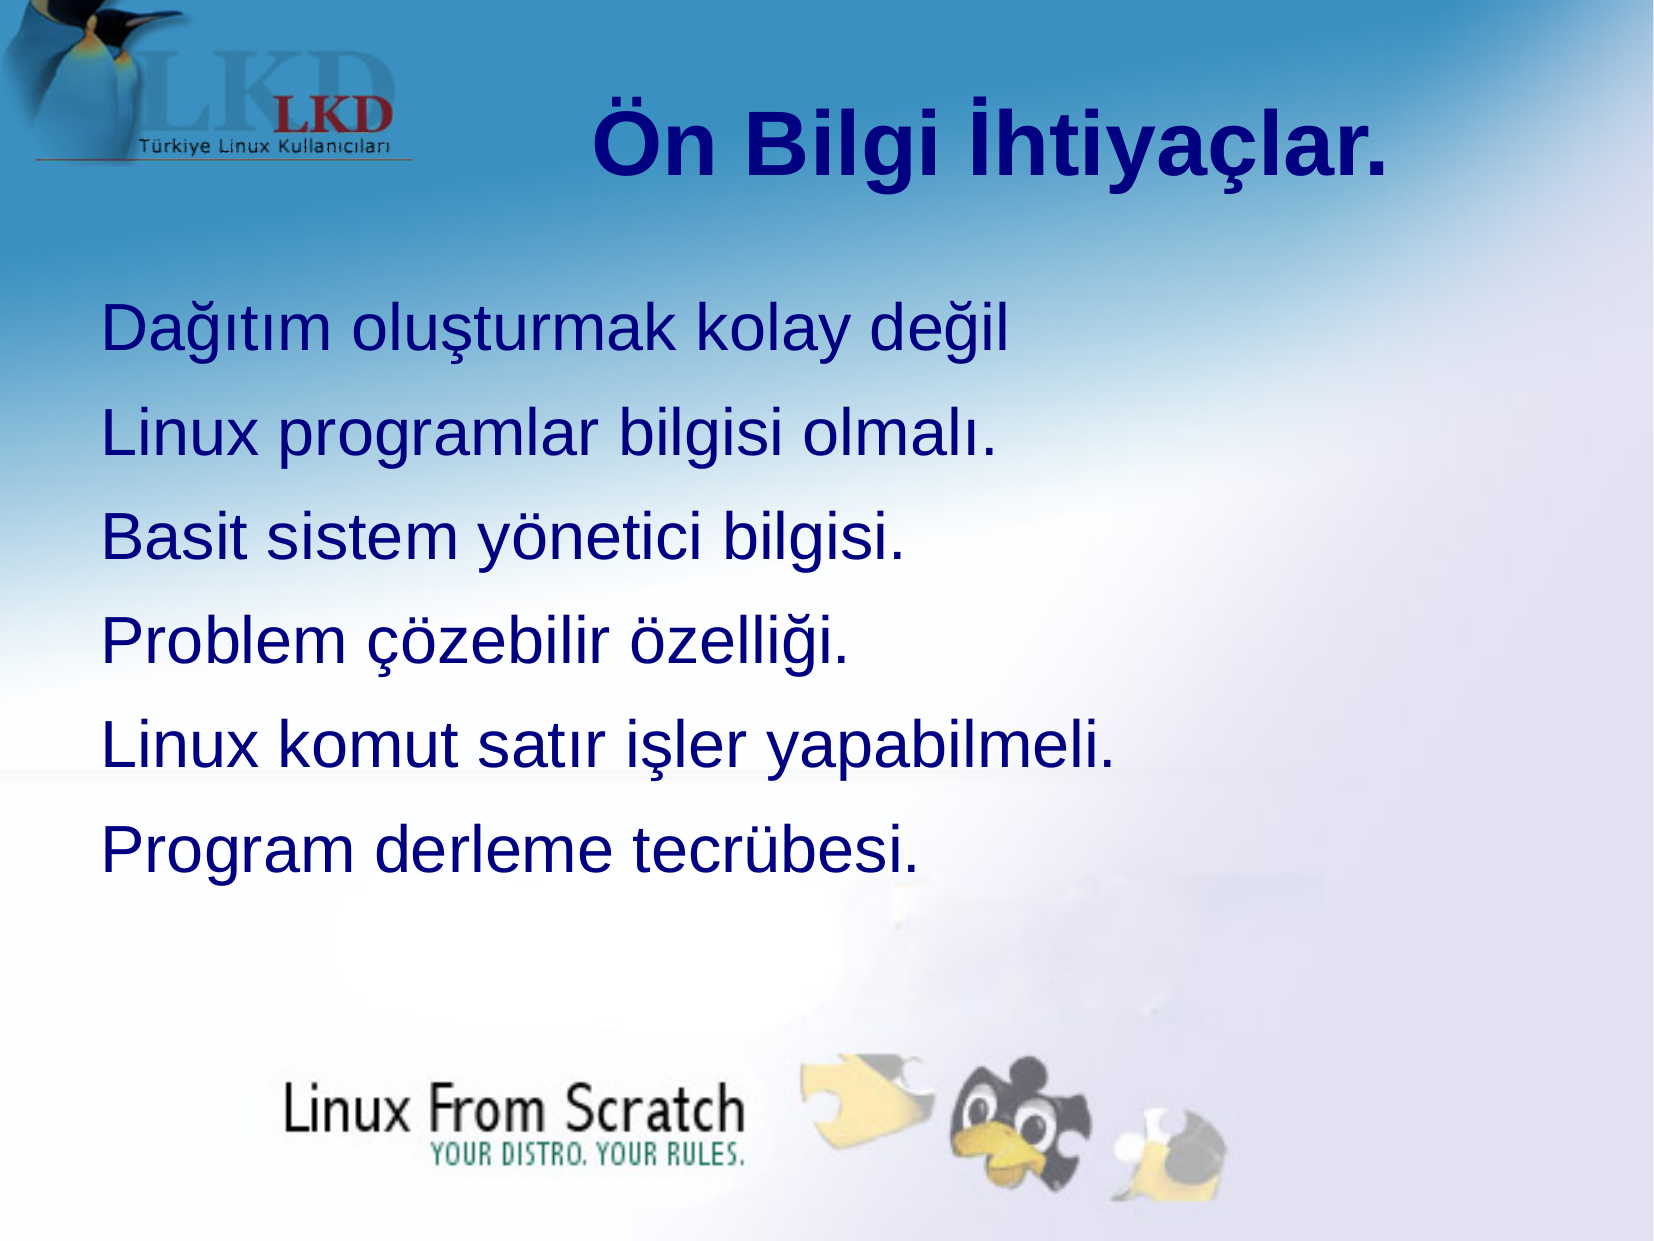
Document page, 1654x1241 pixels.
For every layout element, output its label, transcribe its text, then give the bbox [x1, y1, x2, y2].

picture [0, 0, 1654, 1241]
list Dağıtım oluşturmak kolay değil Linux programlar bilgisi olmalı. Basit sistem yönetici bilgisi. Problem çözebilir özelliği. Linux komut satır işler yapabilmeli. Program derleme tecrübesi. [82, 290, 1571, 1094]
title Ön Bilgi İhtiyaçlar. [412, 44, 1571, 244]
